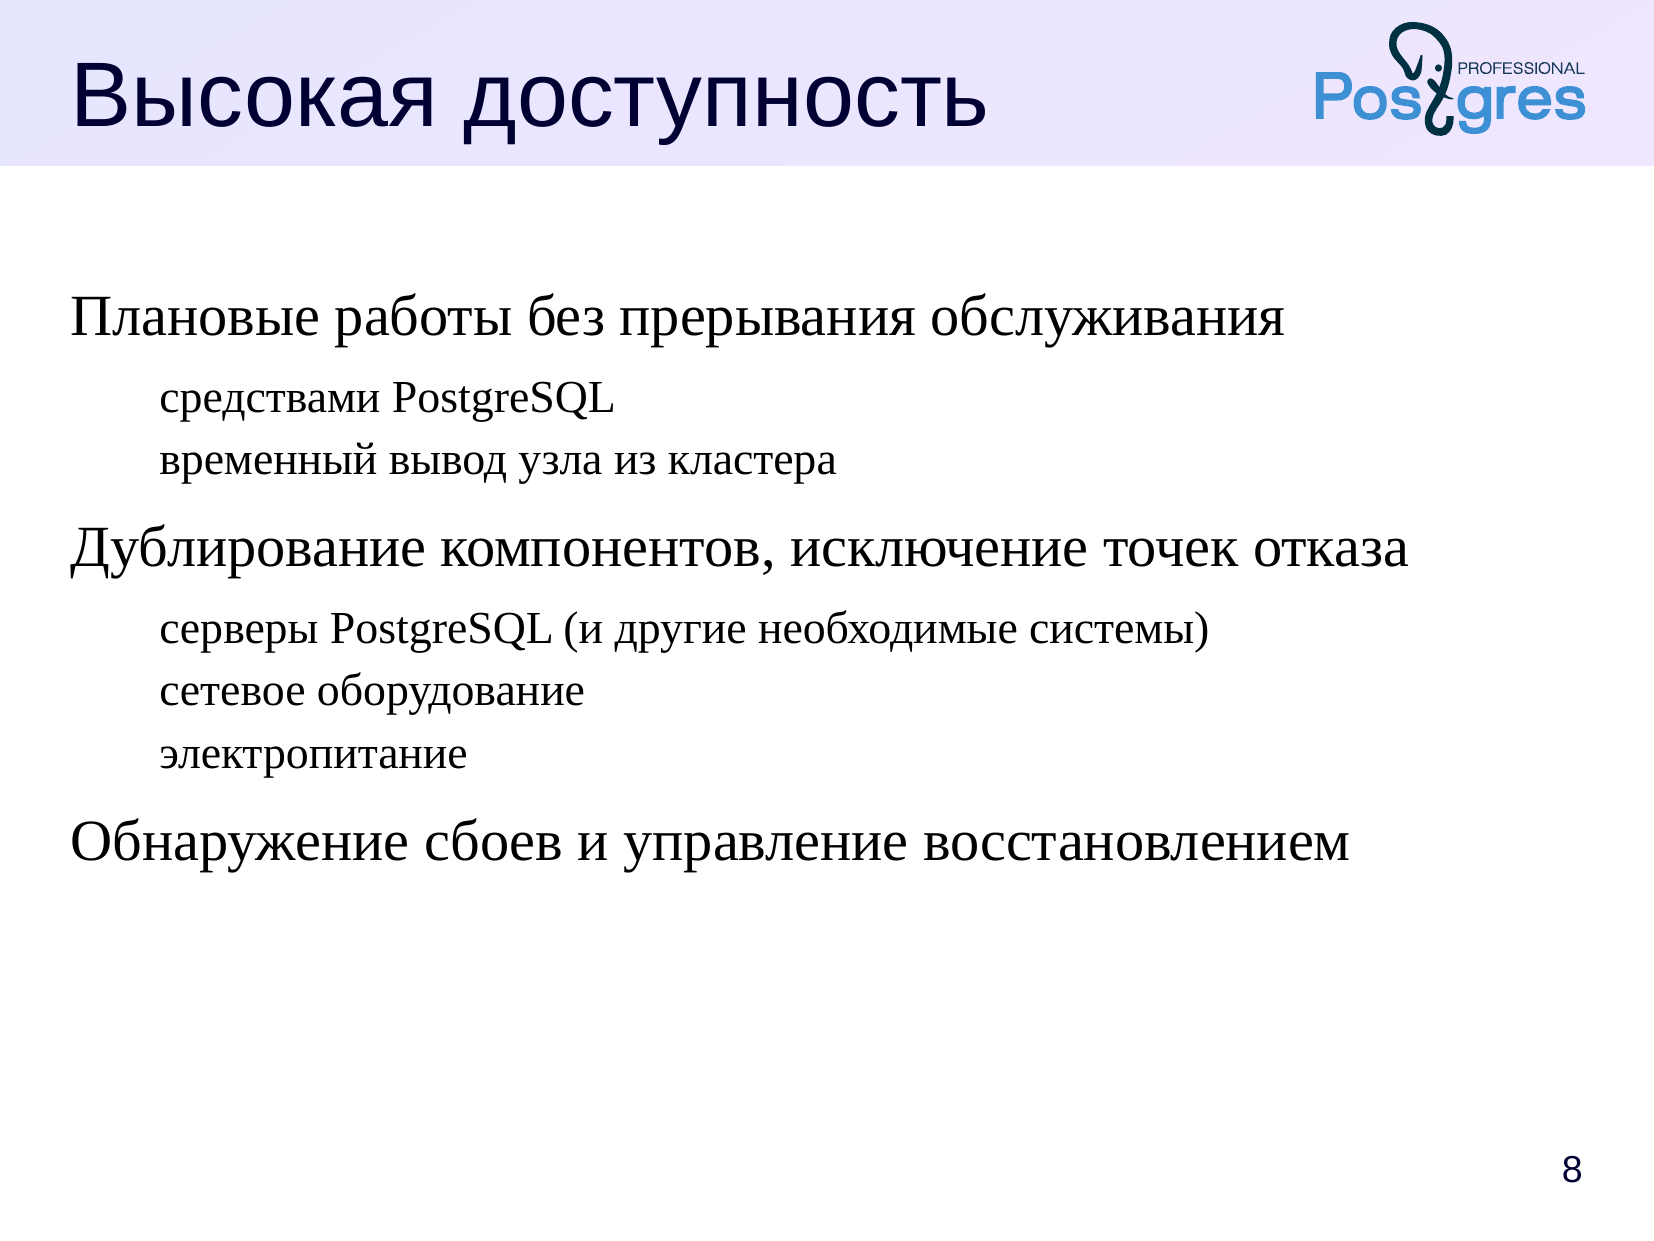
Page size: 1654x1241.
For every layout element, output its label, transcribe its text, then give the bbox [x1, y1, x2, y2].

list Плановые работы без прерывания обслуживания средствами PostgreSQL временный вывод узла из кластера Дублирование компонентов, исключение точек отказа серверы PostgreSQL (и другие необходимые системы) сетевое оборудование электропитание Обнаружение сбоев и управление восстановлением [70, 283, 1583, 1141]
title Высокая доступность [70, 43, 1241, 147]
